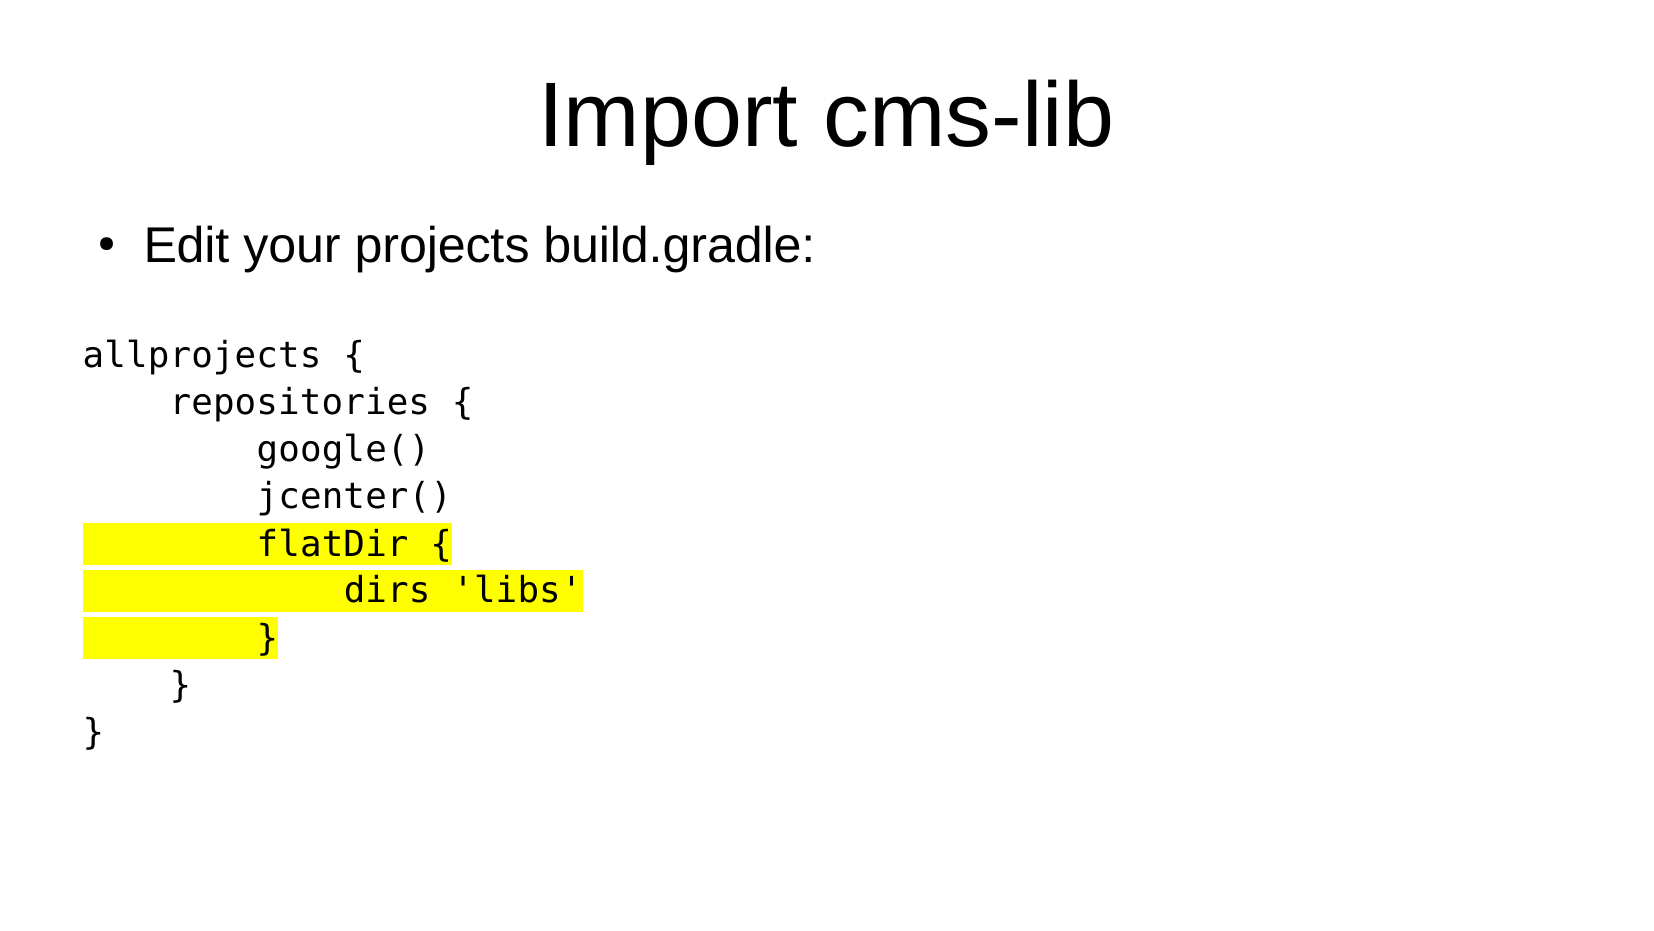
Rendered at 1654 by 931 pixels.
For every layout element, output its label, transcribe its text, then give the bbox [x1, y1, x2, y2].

list Edit your projects build.gradle: allprojects { repositories { google() jcenter() flatDir { dirs 'libs' } } } [82, 217, 1571, 758]
title Import cms-lib [82, 37, 1571, 193]
